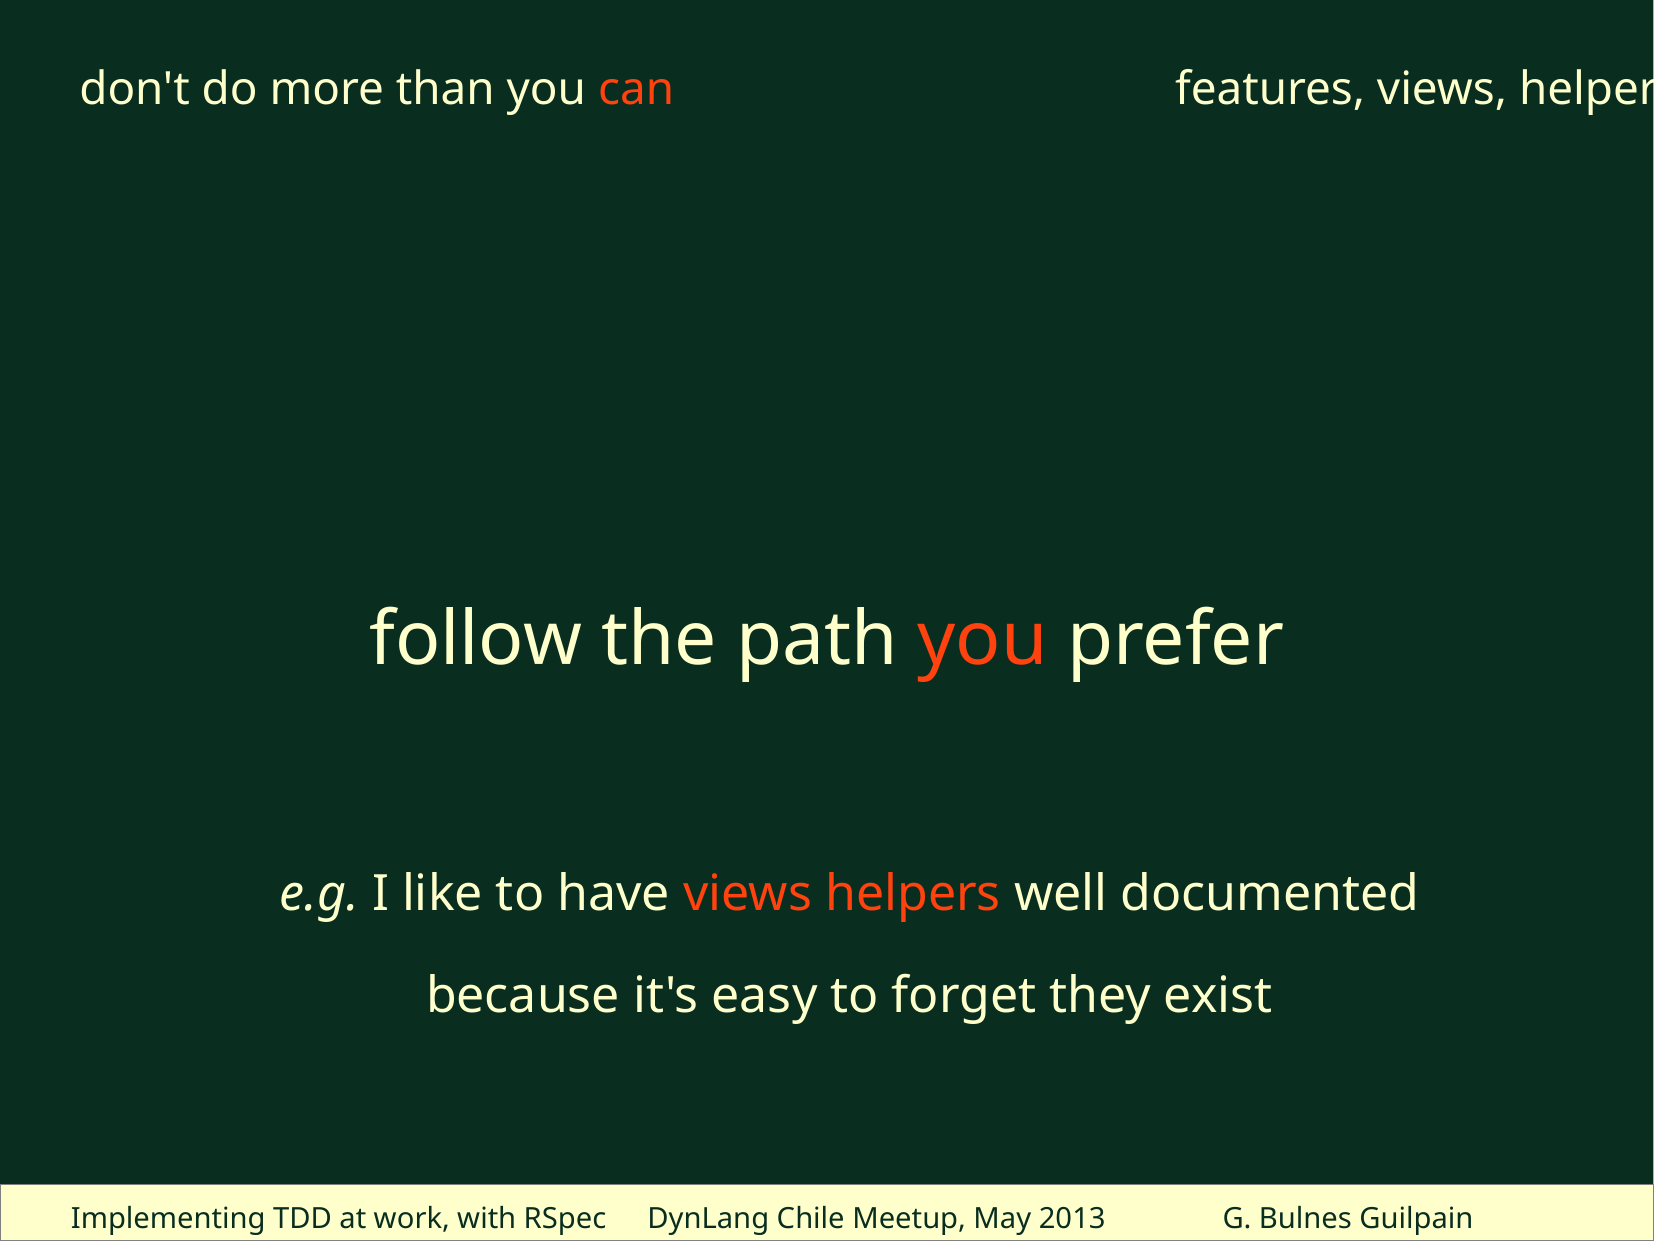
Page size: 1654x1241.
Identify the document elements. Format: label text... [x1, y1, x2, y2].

text_box e.g. I like to have views helpers well documented because it's easy to forget they exist [264, 815, 1389, 971]
text_box Implementing TDD at work, with RSpec [56, 1190, 506, 1239]
text_box [0, 1184, 1654, 1241]
text_box features, views, helpers [1160, 48, 1585, 115]
text_box G. Bulnes Guilpain [1207, 1190, 1435, 1239]
text_box don't do more than you can [64, 48, 556, 115]
subtitle follow the path you prefer [82, 49, 1571, 1171]
text_box DynLang Chile Meetup, May 2013 [632, 1190, 1021, 1239]
